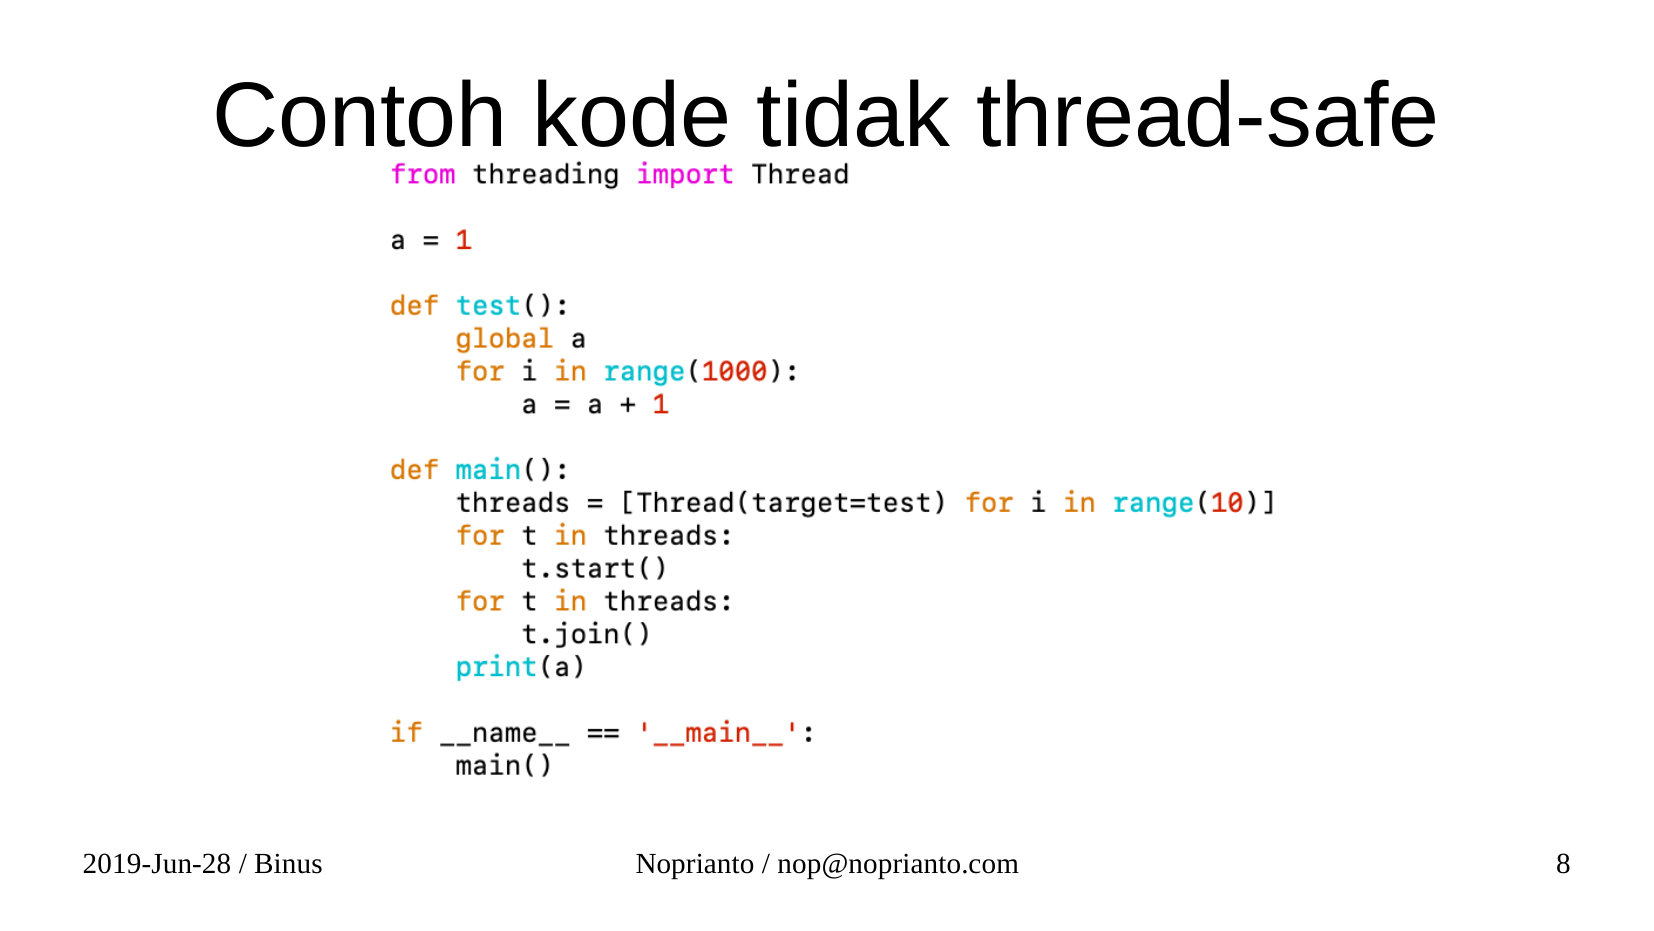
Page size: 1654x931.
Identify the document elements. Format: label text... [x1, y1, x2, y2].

title Contoh kode tidak thread-safe [82, 37, 1571, 193]
picture [391, 160, 1280, 783]
